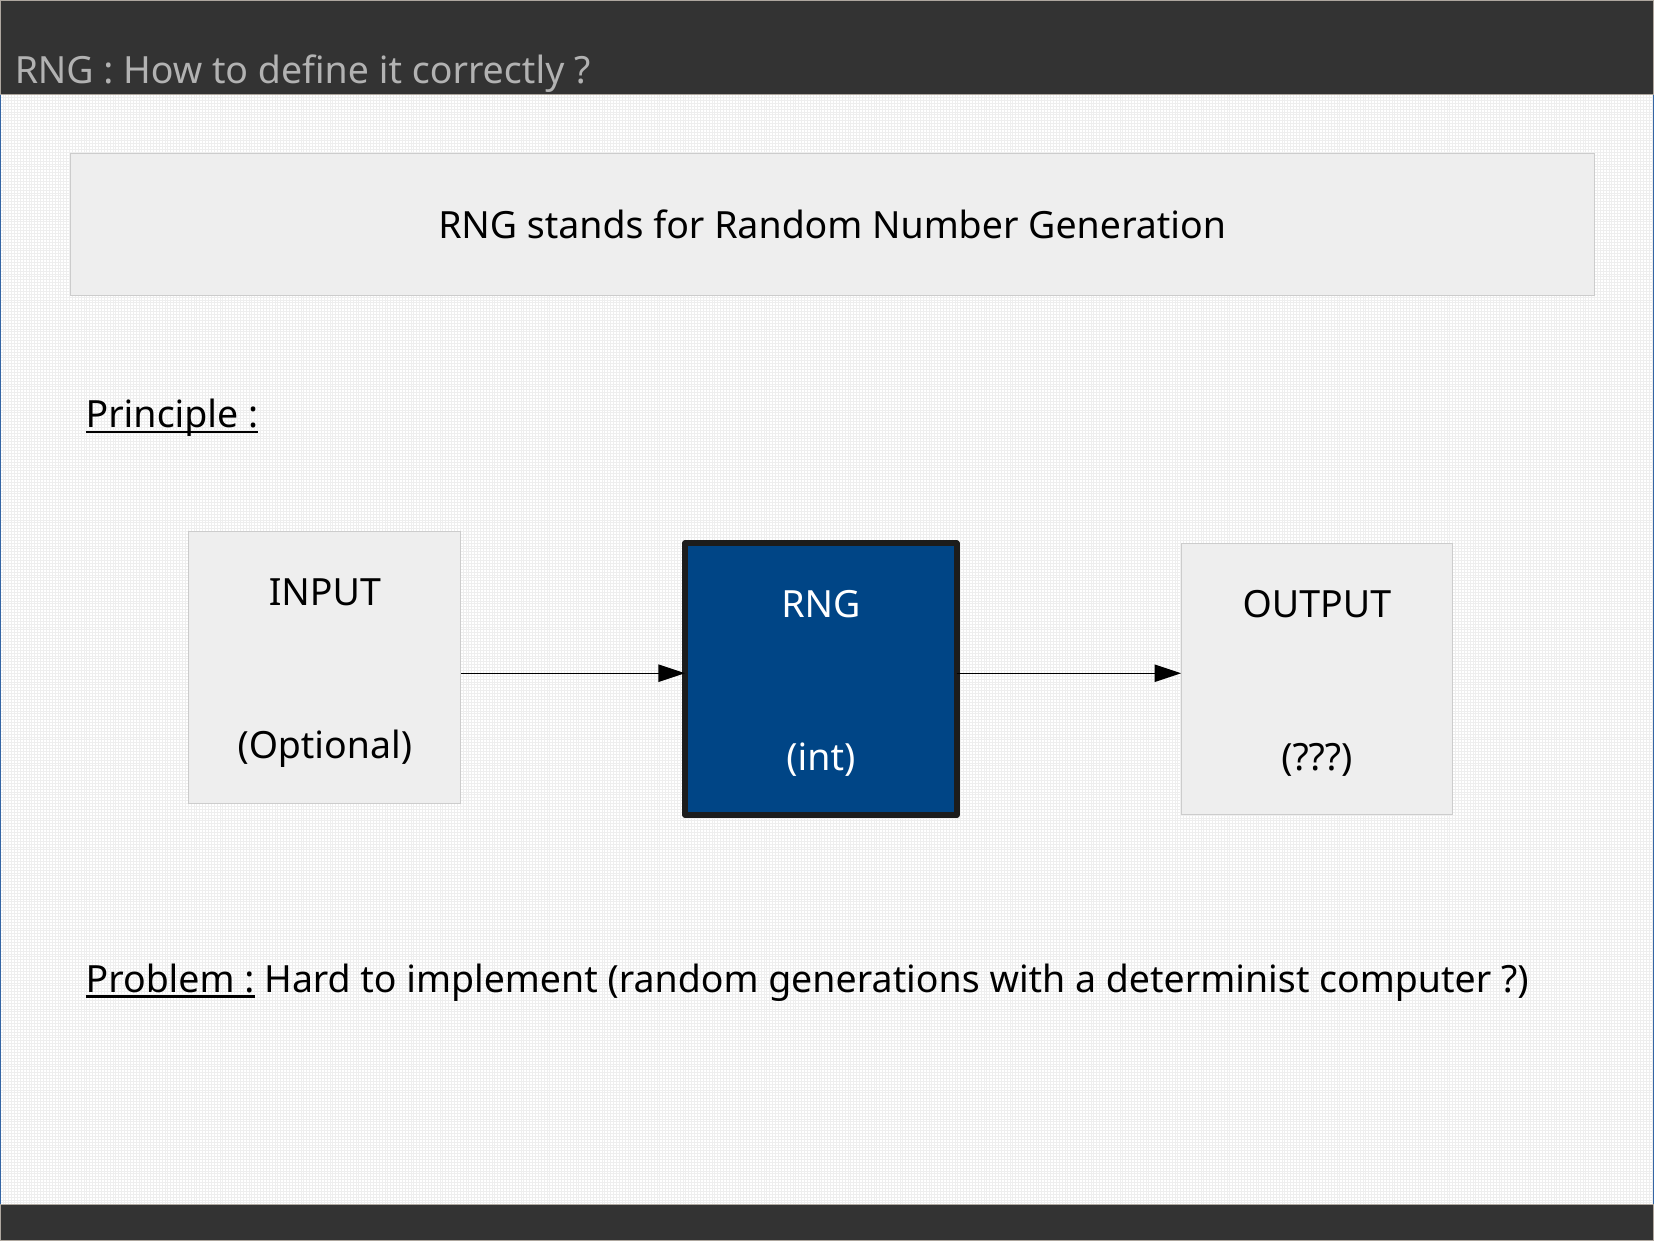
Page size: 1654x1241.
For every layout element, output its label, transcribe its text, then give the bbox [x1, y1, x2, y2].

text_box RNG stands for Random Number Generation [70, 153, 1595, 296]
text_box Principle : [70, 380, 591, 440]
text_box Problem : Hard to implement (random generations with a determinist computer ?) [70, 945, 1548, 1004]
text_box INPUT (Optional) [188, 531, 461, 804]
text_box RNG (int) [685, 543, 957, 815]
text_box RNG : How to define it correctly ? [0, 35, 650, 95]
text_box [0, 0, 1654, 1241]
text_box OUTPUT (???) [1181, 543, 1453, 815]
